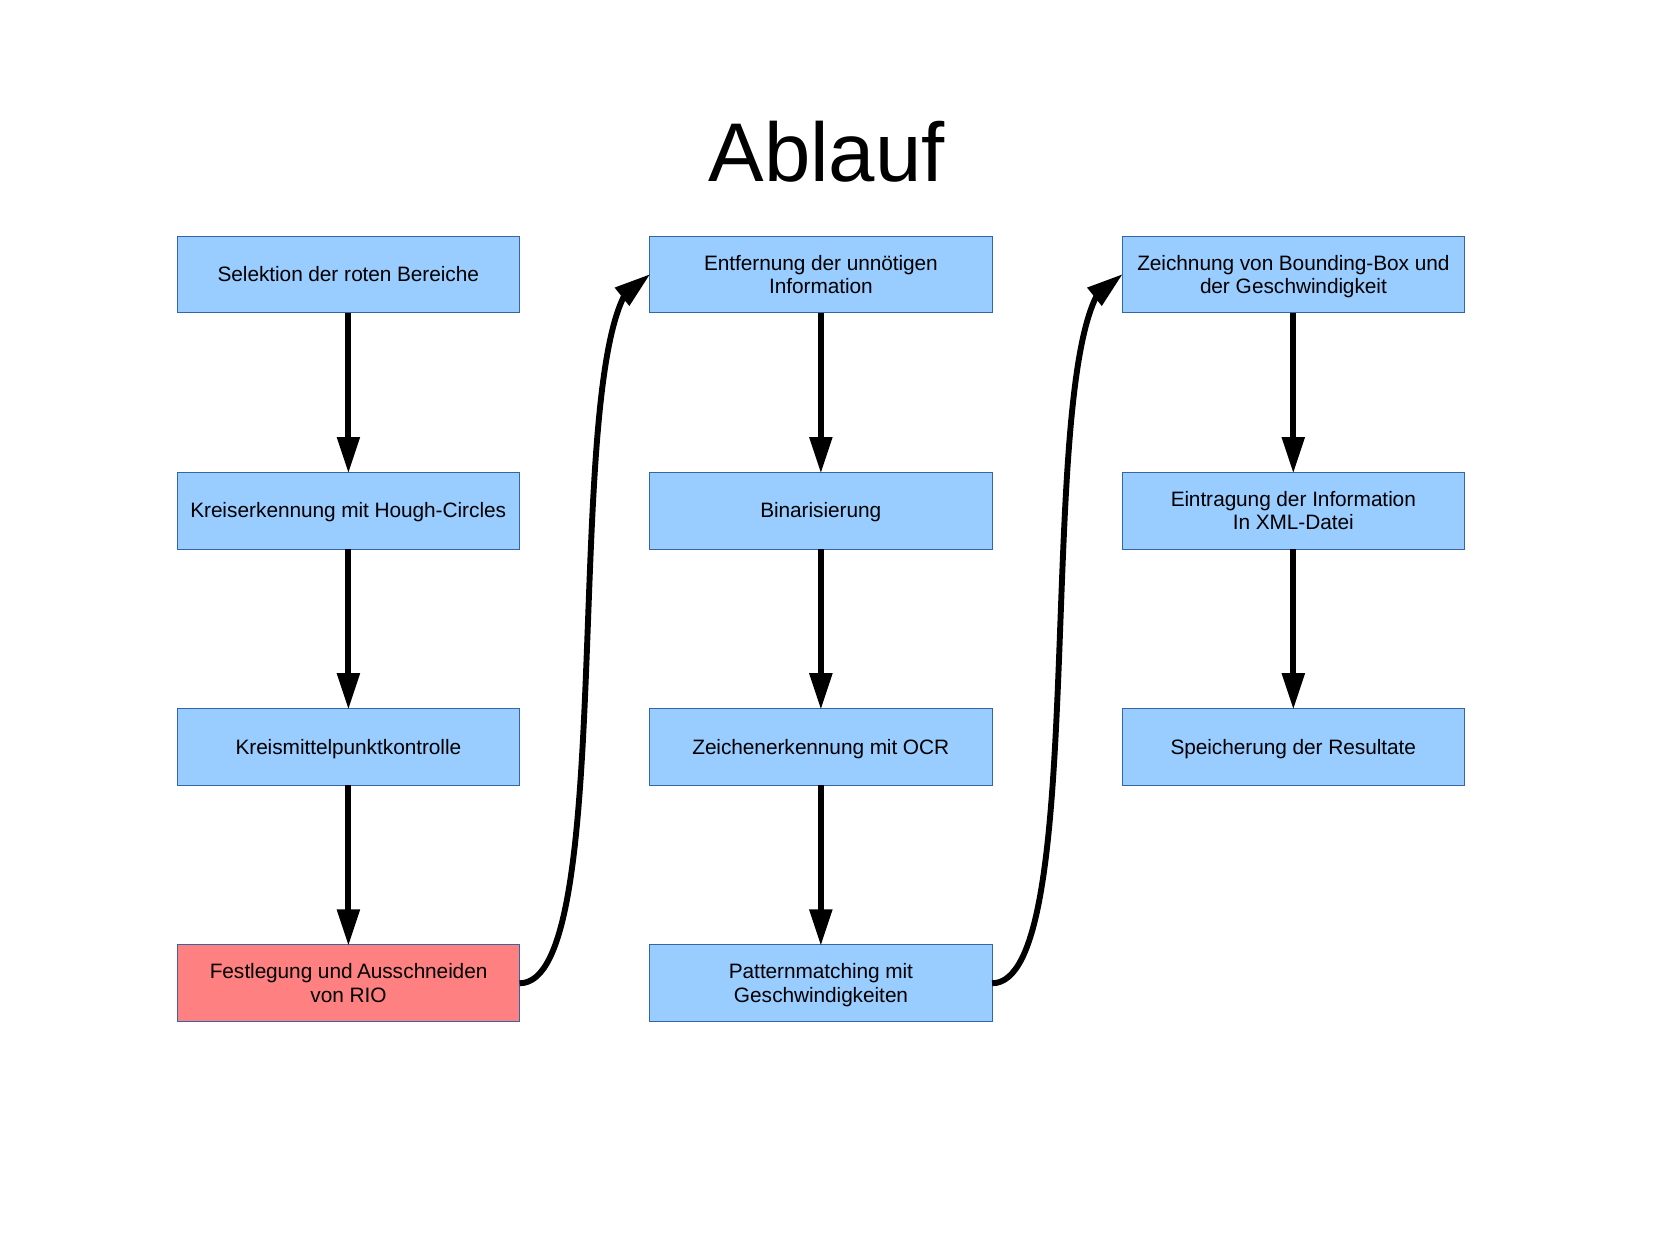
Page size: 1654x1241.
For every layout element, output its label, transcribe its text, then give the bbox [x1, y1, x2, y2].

text_box Eintragung der Information In XML-Datei [1122, 472, 1465, 550]
text_box Speicherung der Resultate [1122, 708, 1465, 786]
text_box Selektion der roten Bereiche [177, 236, 520, 313]
text_box Patternmatching mit Geschwindigkeiten [649, 944, 993, 1022]
text_box Festlegung und Ausschneiden von RIO [177, 944, 520, 1022]
text_box Kreismittelpunktkontrolle [177, 708, 520, 786]
text_box Zeichnung von Bounding-Box und der Geschwindigkeit [1122, 236, 1465, 313]
text_box Kreiserkennung mit Hough-Circles [177, 472, 520, 550]
text_box Entfernung der unnötigen Information [649, 236, 993, 313]
text_box Zeichenerkennung mit OCR [649, 708, 993, 786]
text_box Binarisierung [649, 472, 993, 550]
title Ablauf [82, 49, 1571, 257]
